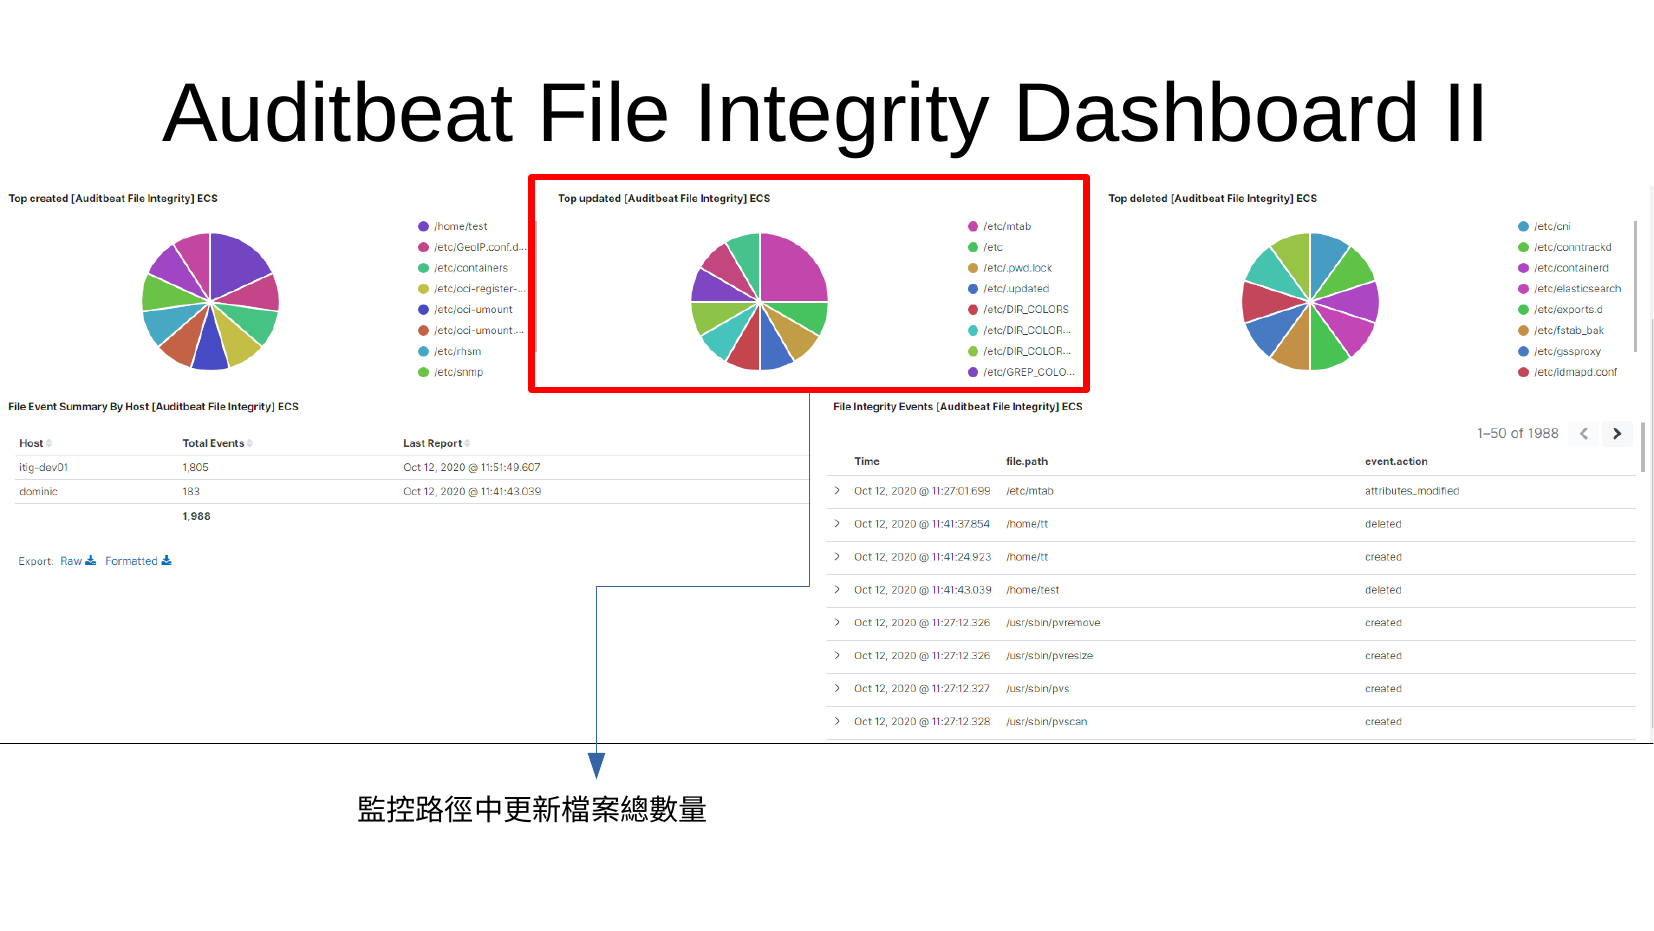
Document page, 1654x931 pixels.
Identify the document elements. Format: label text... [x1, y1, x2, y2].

picture [597, 186, 1654, 744]
picture [535, 186, 1083, 387]
text_box Auditbeat File Integrity Dashboard II [535, 180, 1083, 186]
text_box Auditbeat File Integrity Dashboard II [85, 59, 1568, 186]
text_box 監控路徑中更新檔案總數量 [342, 779, 851, 839]
picture [0, 186, 809, 744]
